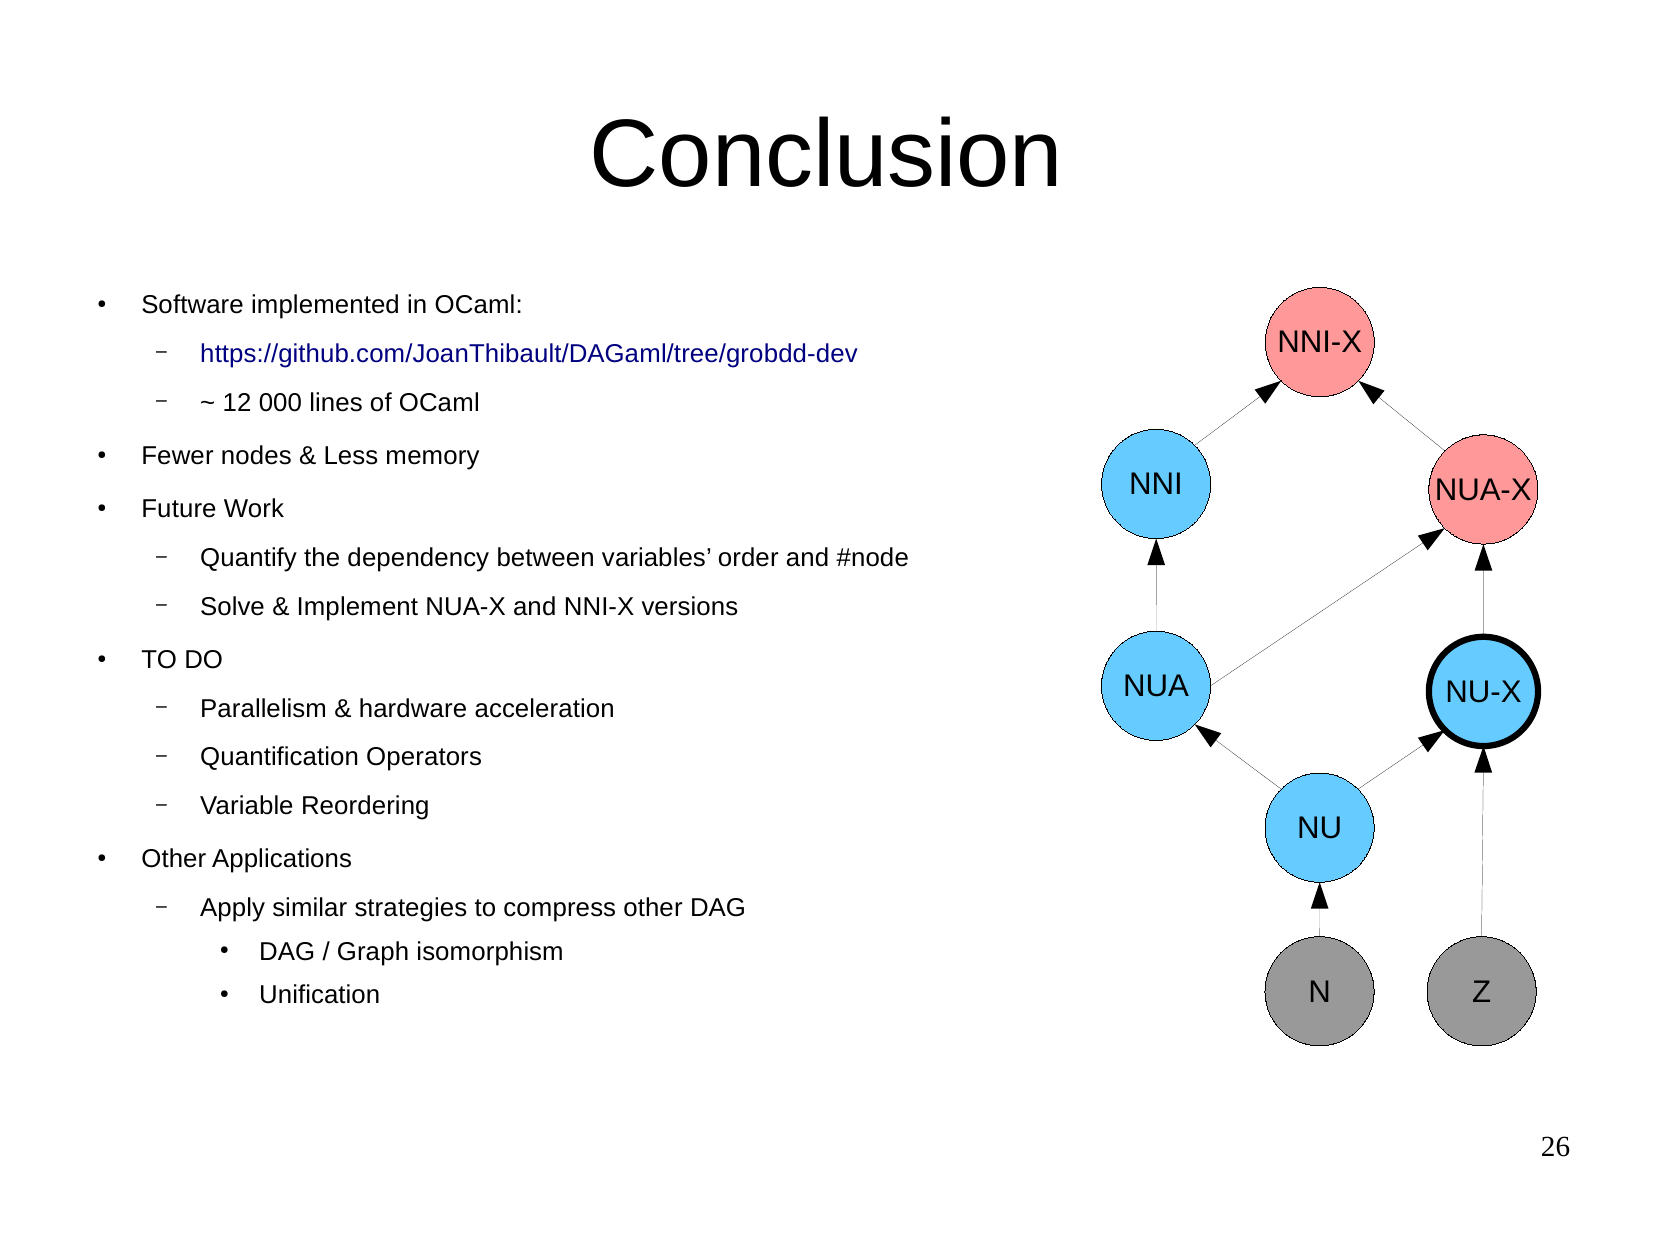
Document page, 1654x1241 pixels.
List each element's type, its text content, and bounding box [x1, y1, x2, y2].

text_box Z [1430, 1010, 1533, 1046]
text_box N [1268, 1010, 1371, 1046]
list Software implemented in OCaml: https://github.com/JoanThibault/DAGaml/tree/grobdd-dev ~ 12 000 lines of OCaml Fewer nodes & Less memory Future Work Quantify the dependency between variables’ order and #node Solve & Implement NUA-X and NNI-X versions TO DO Parallelism & hardware acceleration Quantification Operators Variable Reordering Other Applications Apply similar strategies to compress other DAG DAG / Graph isomorphism Unification [82, 290, 1571, 1010]
title Conclusion [82, 49, 1571, 257]
